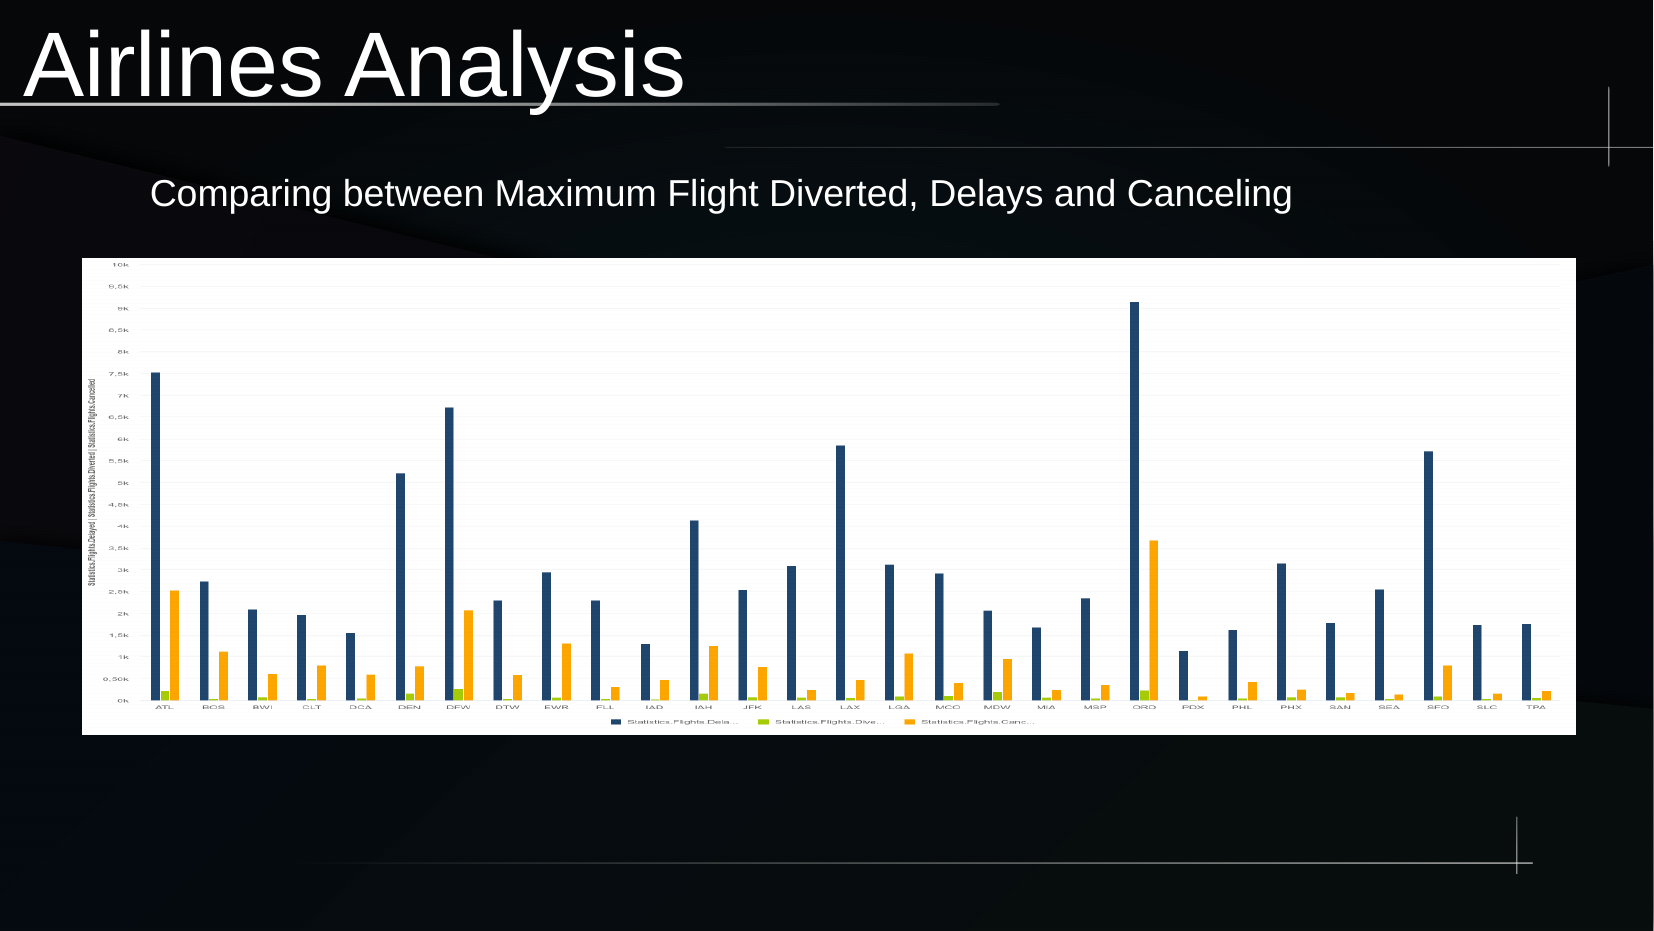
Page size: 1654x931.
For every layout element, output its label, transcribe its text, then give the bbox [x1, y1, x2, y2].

picture [0, 0, 1654, 931]
title Airlines Analysis [23, 11, 1589, 119]
text_box Comparing between Maximum Flight Diverted, Delays and Canceling [135, 165, 1381, 264]
